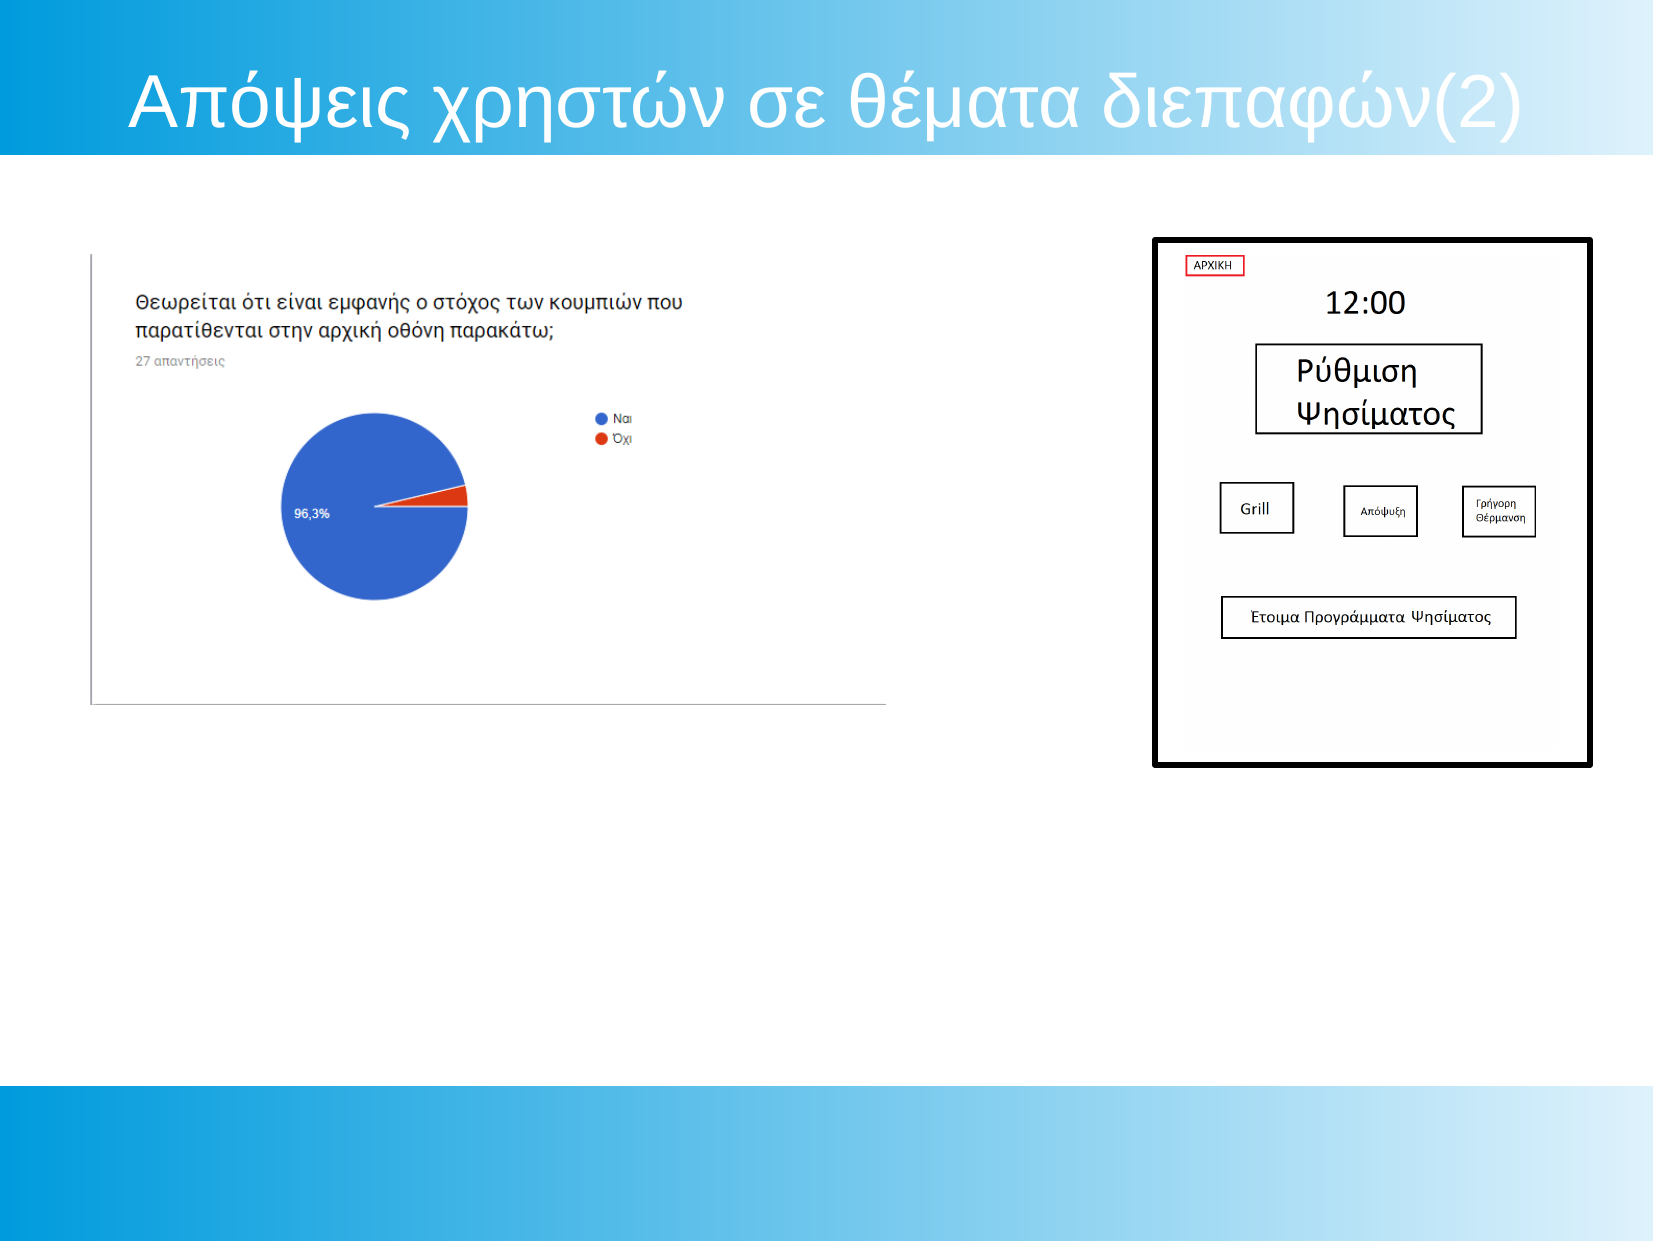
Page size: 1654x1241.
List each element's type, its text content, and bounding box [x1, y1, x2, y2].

picture [90, 254, 886, 705]
title Απόψεις χρηστών σε θέματα διεπαφών(2) [82, 49, 1571, 155]
picture [1185, 254, 1558, 751]
